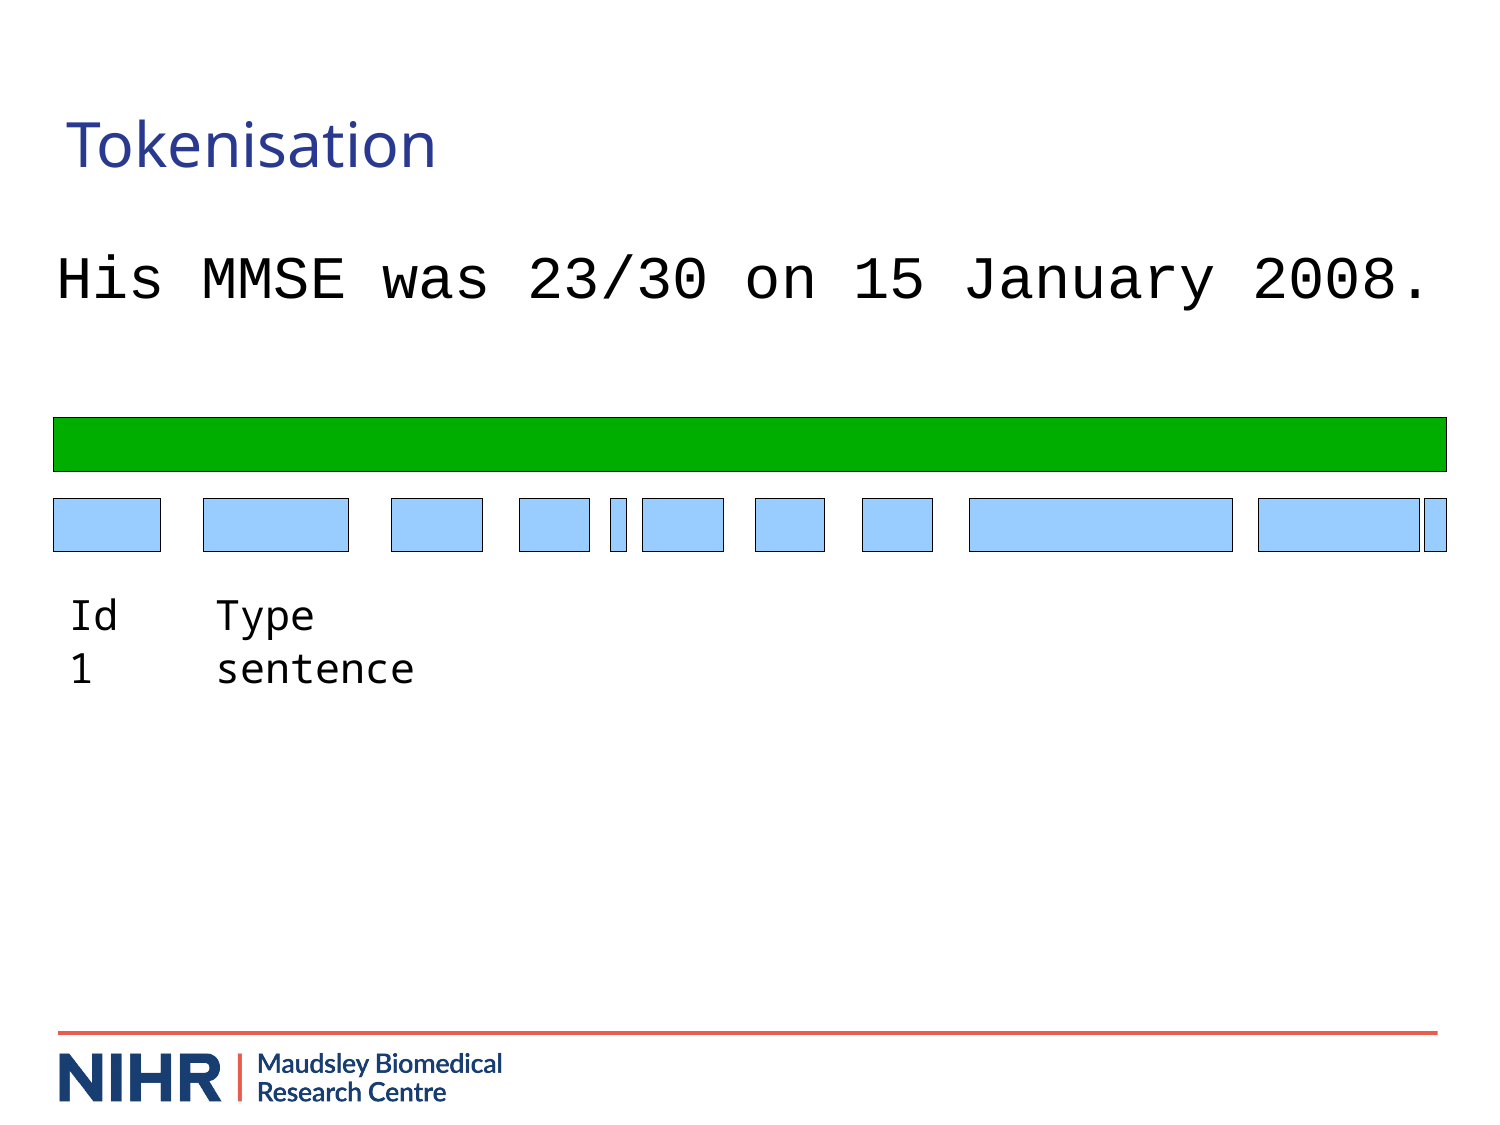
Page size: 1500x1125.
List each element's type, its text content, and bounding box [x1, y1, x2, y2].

text_box [1424, 498, 1447, 552]
text_box [755, 498, 825, 552]
text_box [969, 498, 1233, 552]
title Tokenisation [51, 89, 1449, 223]
text_box [391, 498, 483, 552]
text_box [203, 498, 349, 552]
text_box [53, 498, 161, 552]
text_box [610, 498, 627, 552]
text_box Id Type 1 sentence [53, 580, 1468, 1042]
text_box His MMSE was 23/30 on 15 January 2008. [41, 241, 1457, 341]
text_box [53, 417, 1447, 472]
text_box [1258, 498, 1420, 552]
picture [29, 1018, 531, 1125]
text_box [519, 498, 590, 552]
text_box [862, 498, 933, 552]
text_box [642, 498, 724, 552]
